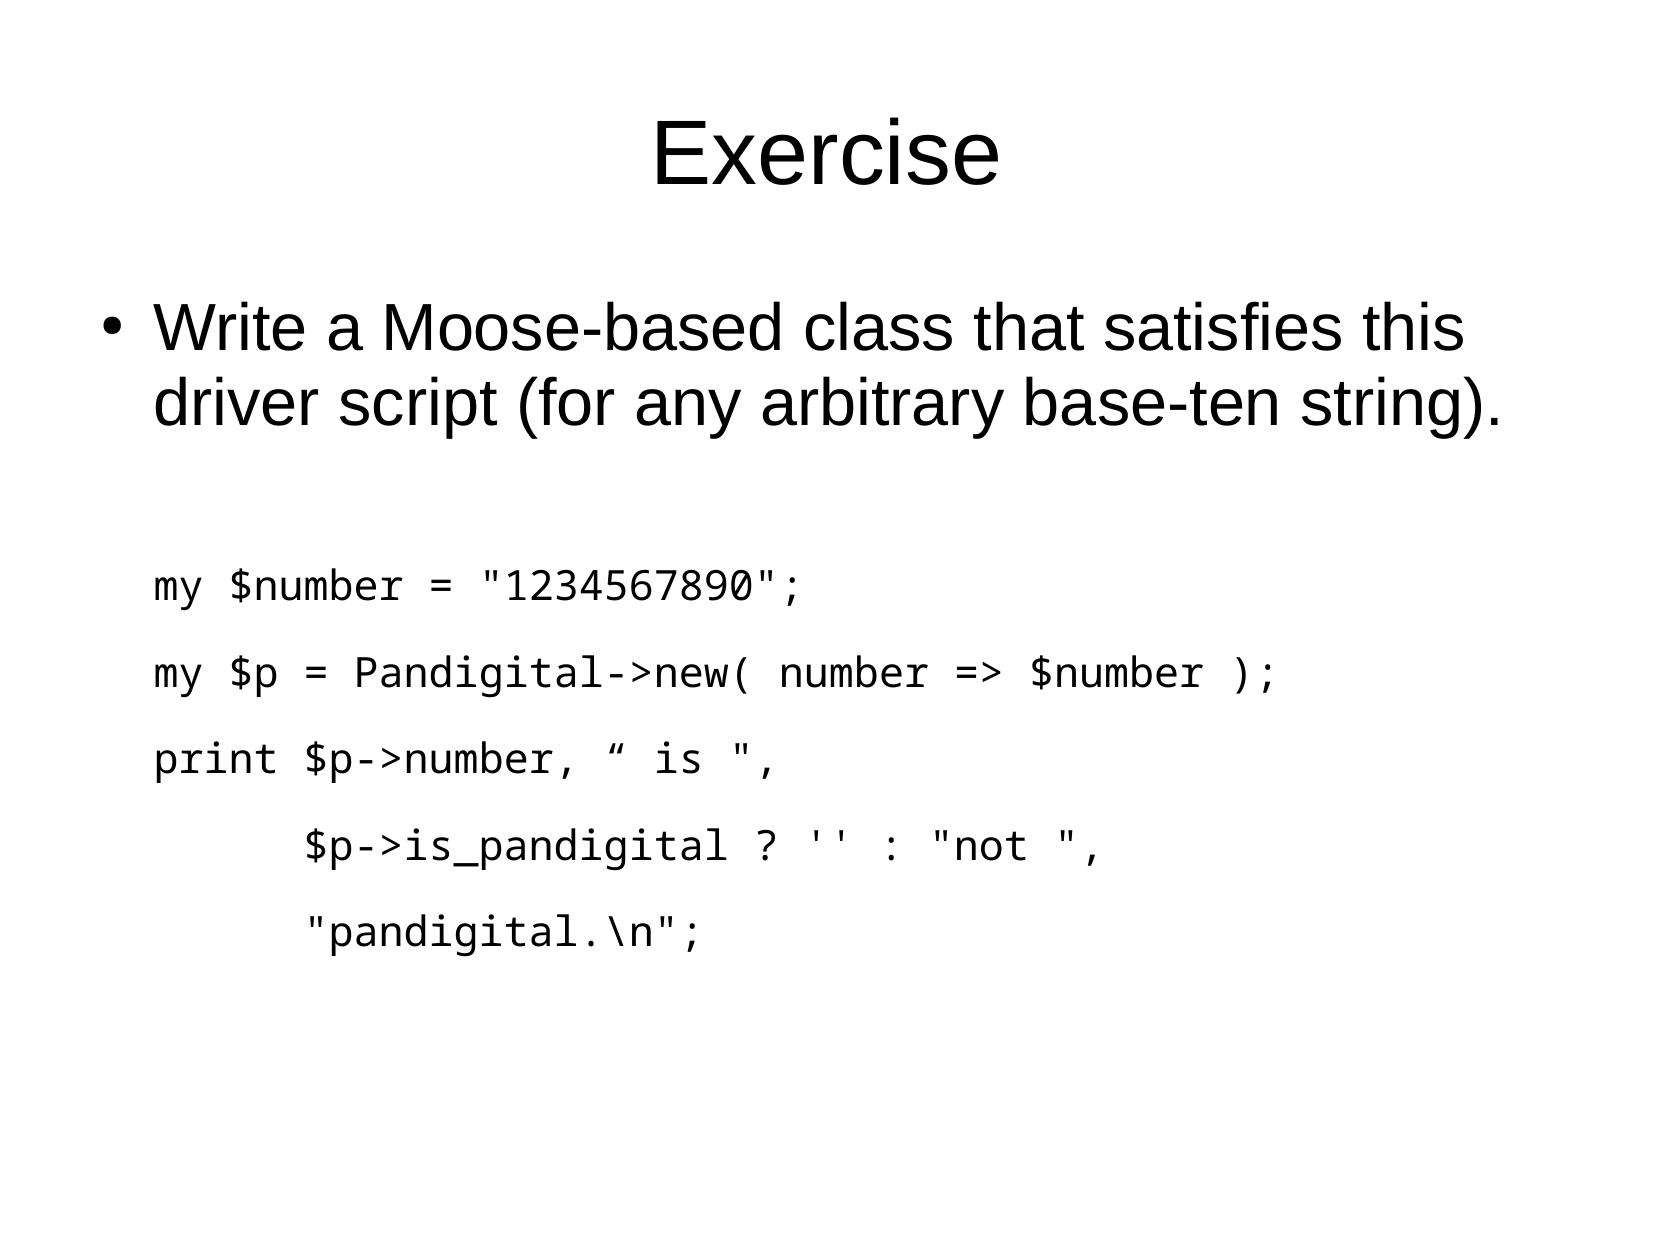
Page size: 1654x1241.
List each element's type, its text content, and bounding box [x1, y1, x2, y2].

list Write a Moose-based class that satisfies this driver script (for any arbitrary base-ten string). my $number = "1234567890"; my $p = Pandigital->new( number => $number ); print $p->number, “ is ", $p->is_pandigital ? '' : "not ", "pandigital.\n"; [82, 290, 1571, 1010]
title Exercise [82, 49, 1571, 257]
